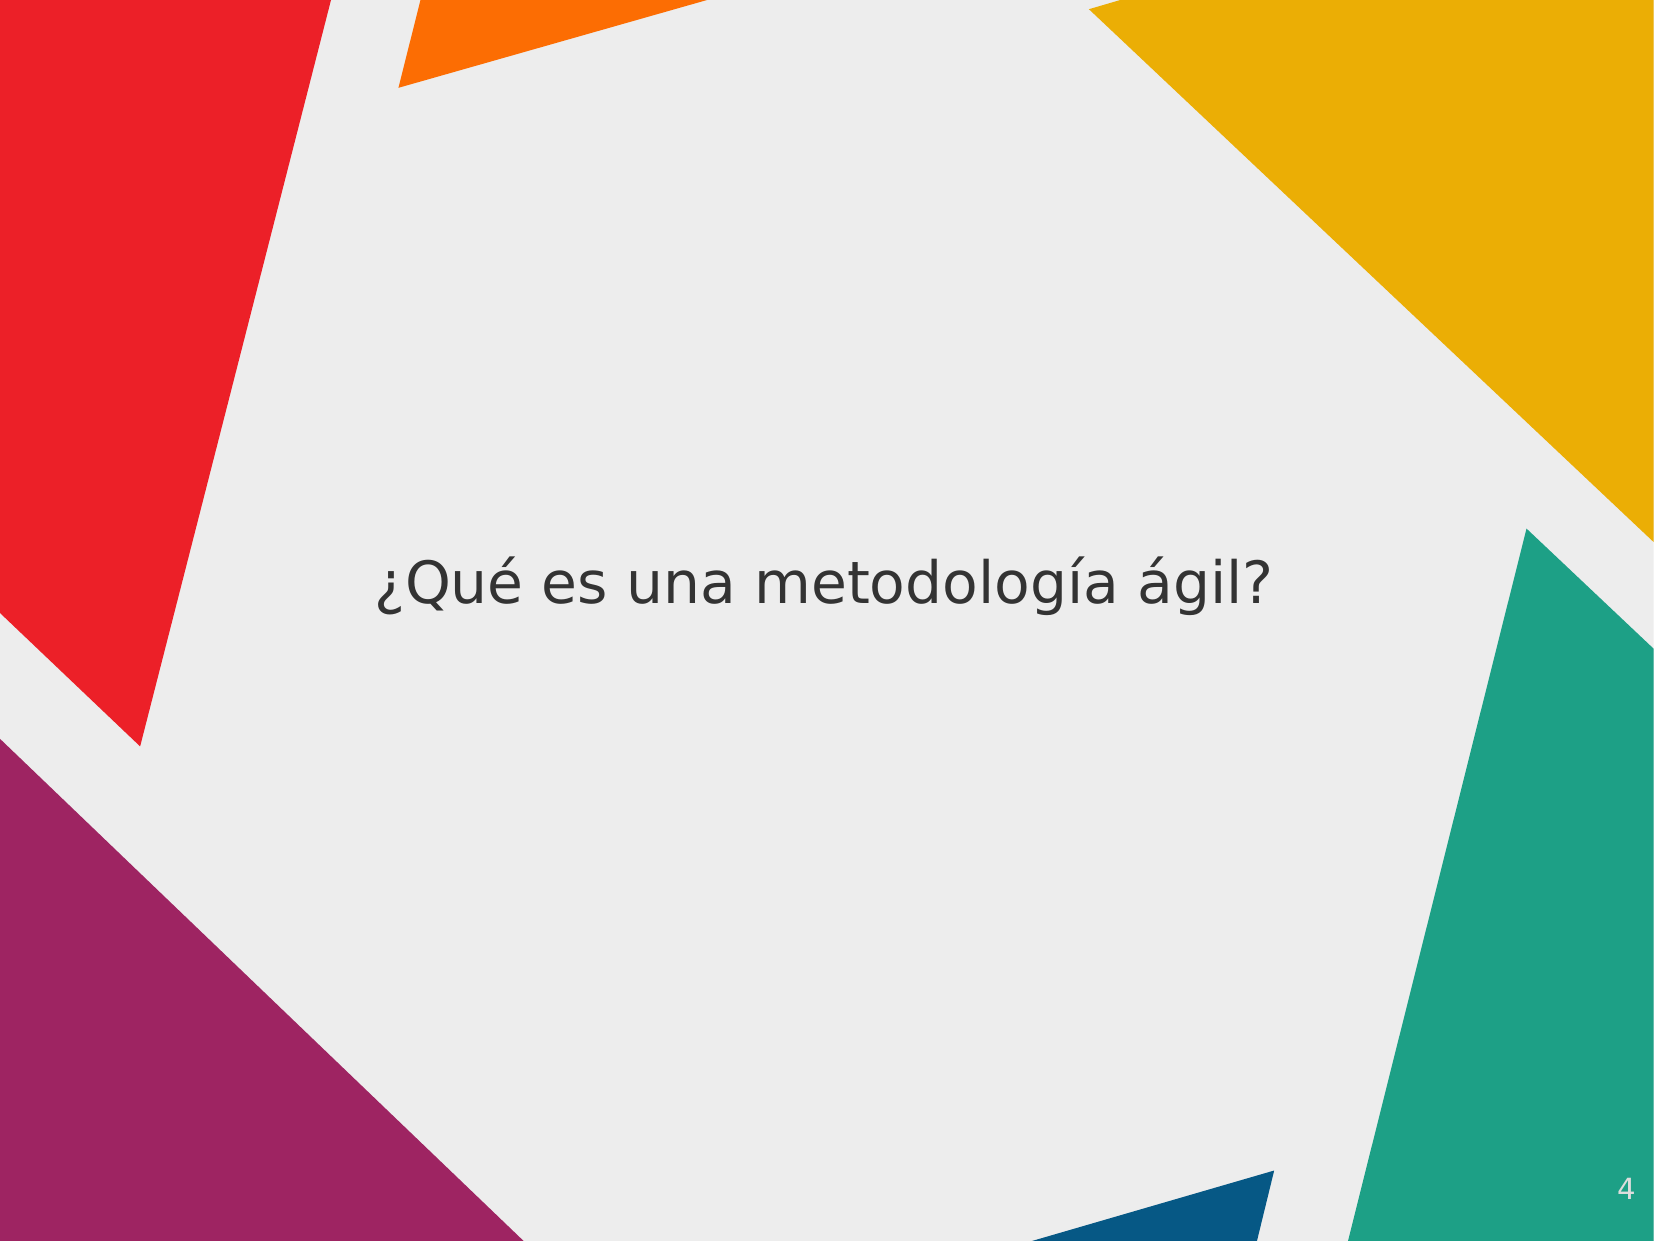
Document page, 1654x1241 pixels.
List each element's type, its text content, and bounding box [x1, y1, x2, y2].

title ¿Qué es una metodología ágil? [283, 480, 1366, 688]
